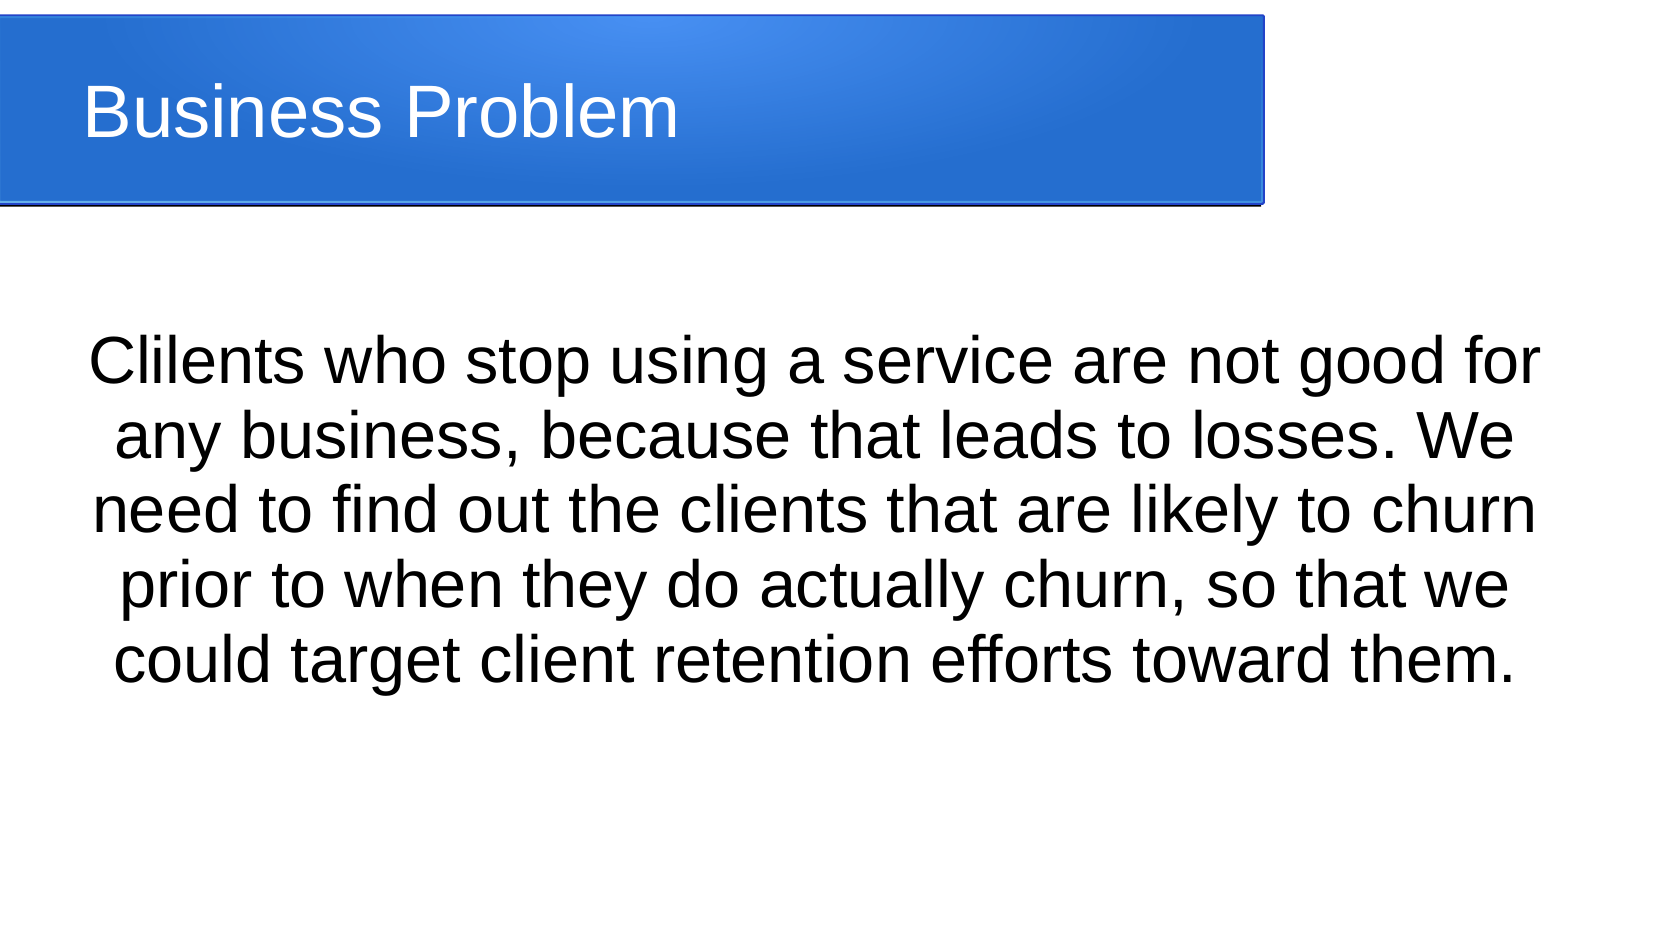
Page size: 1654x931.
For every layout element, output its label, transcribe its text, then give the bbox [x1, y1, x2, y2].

subtitle Clilents who stop using a service are not good for any business, because that leads to losses. We need to find out the clients that are likely to churn prior to when they do actually churn, so that we could target client retention efforts toward them. [71, 240, 1561, 780]
title Business Problem [82, 35, 1235, 189]
